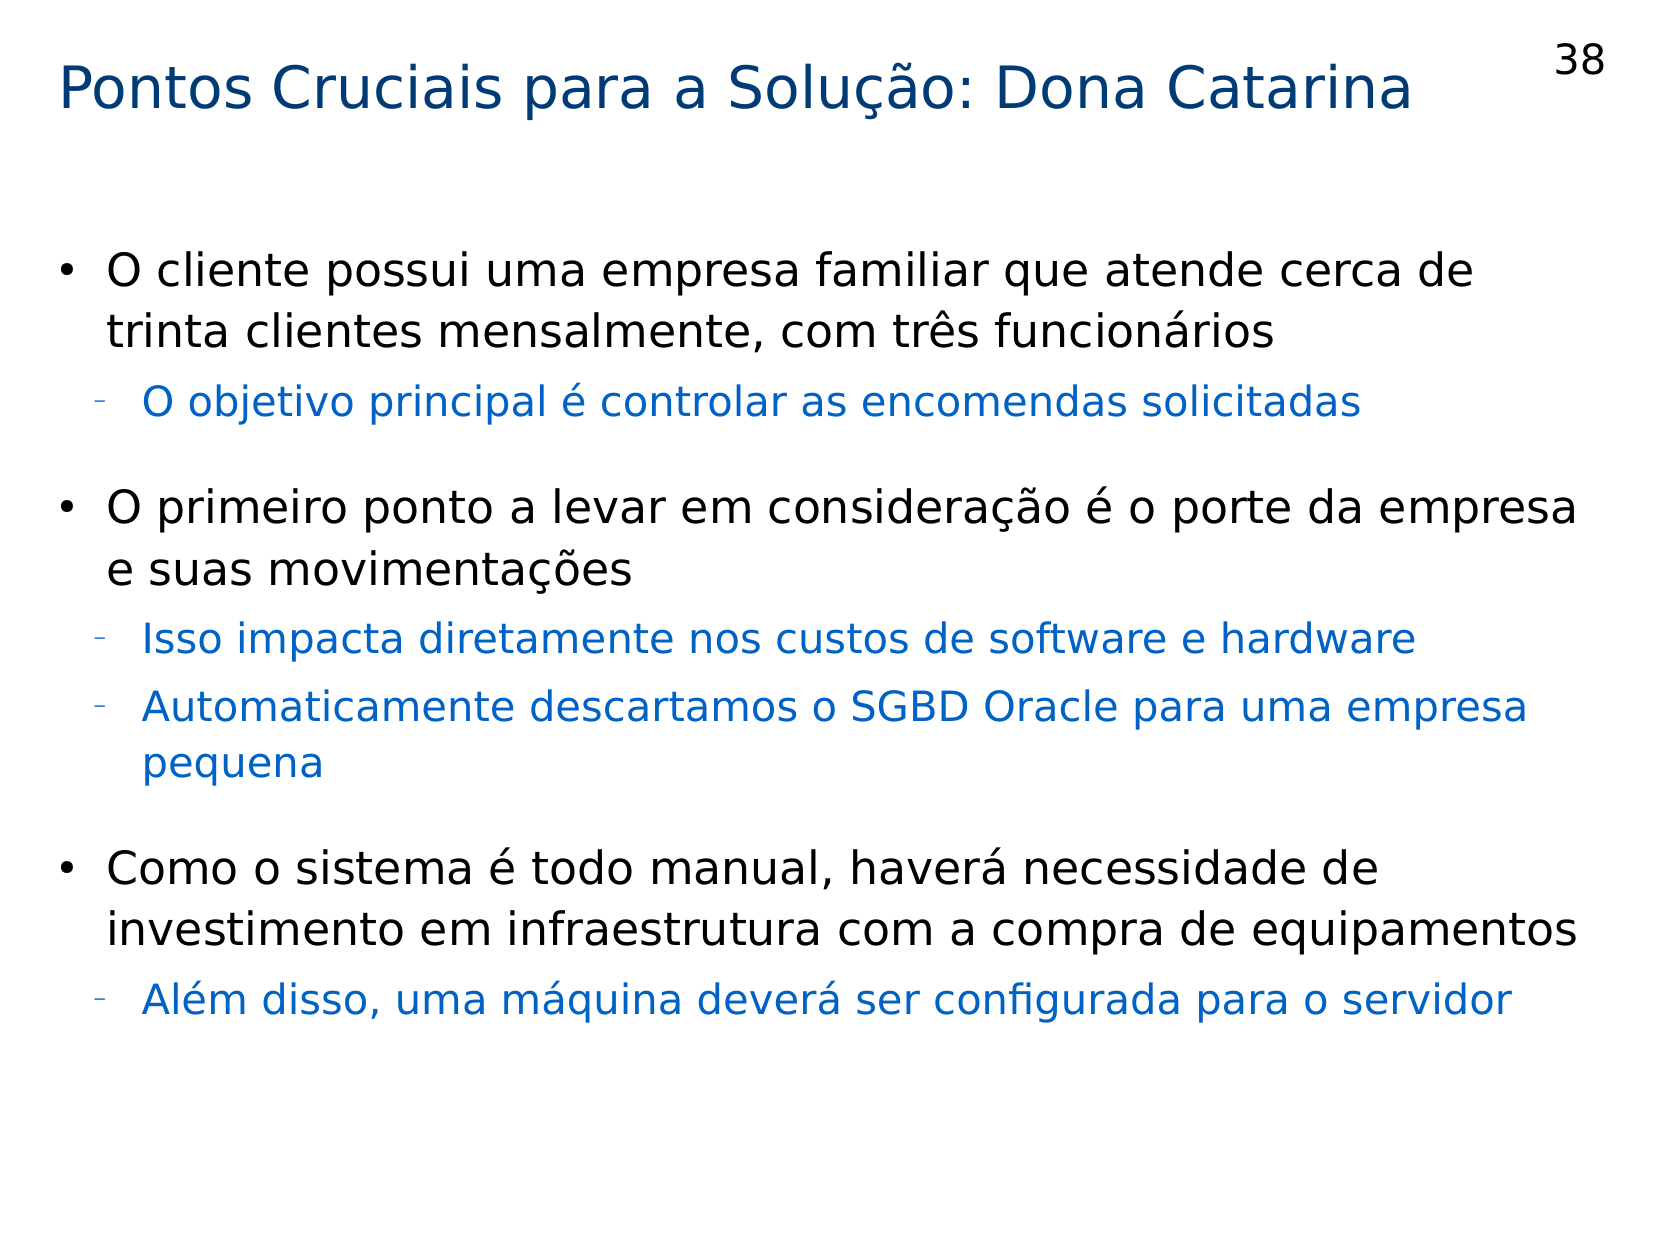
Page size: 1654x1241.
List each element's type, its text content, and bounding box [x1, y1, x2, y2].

list O cliente possui uma empresa familiar que atende cerca de trinta clientes mensalmente, com três funcionários O objetivo principal é controlar as encomendas solicitadas O primeiro ponto a levar em consideração é o porte da empresa e suas movimentações Isso impacta diretamente nos custos de software e hardware Automaticamente descartamos o SGBD Oracle para uma empresa pequena Como o sistema é todo manual, haverá necessidade de investimento em infraestrutura com a compra de equipamentos Além disso, uma máquina deverá ser configurada para o servidor [59, 236, 1595, 1211]
title Pontos Cruciais para a Solução: Dona Catarina [59, 29, 1506, 148]
